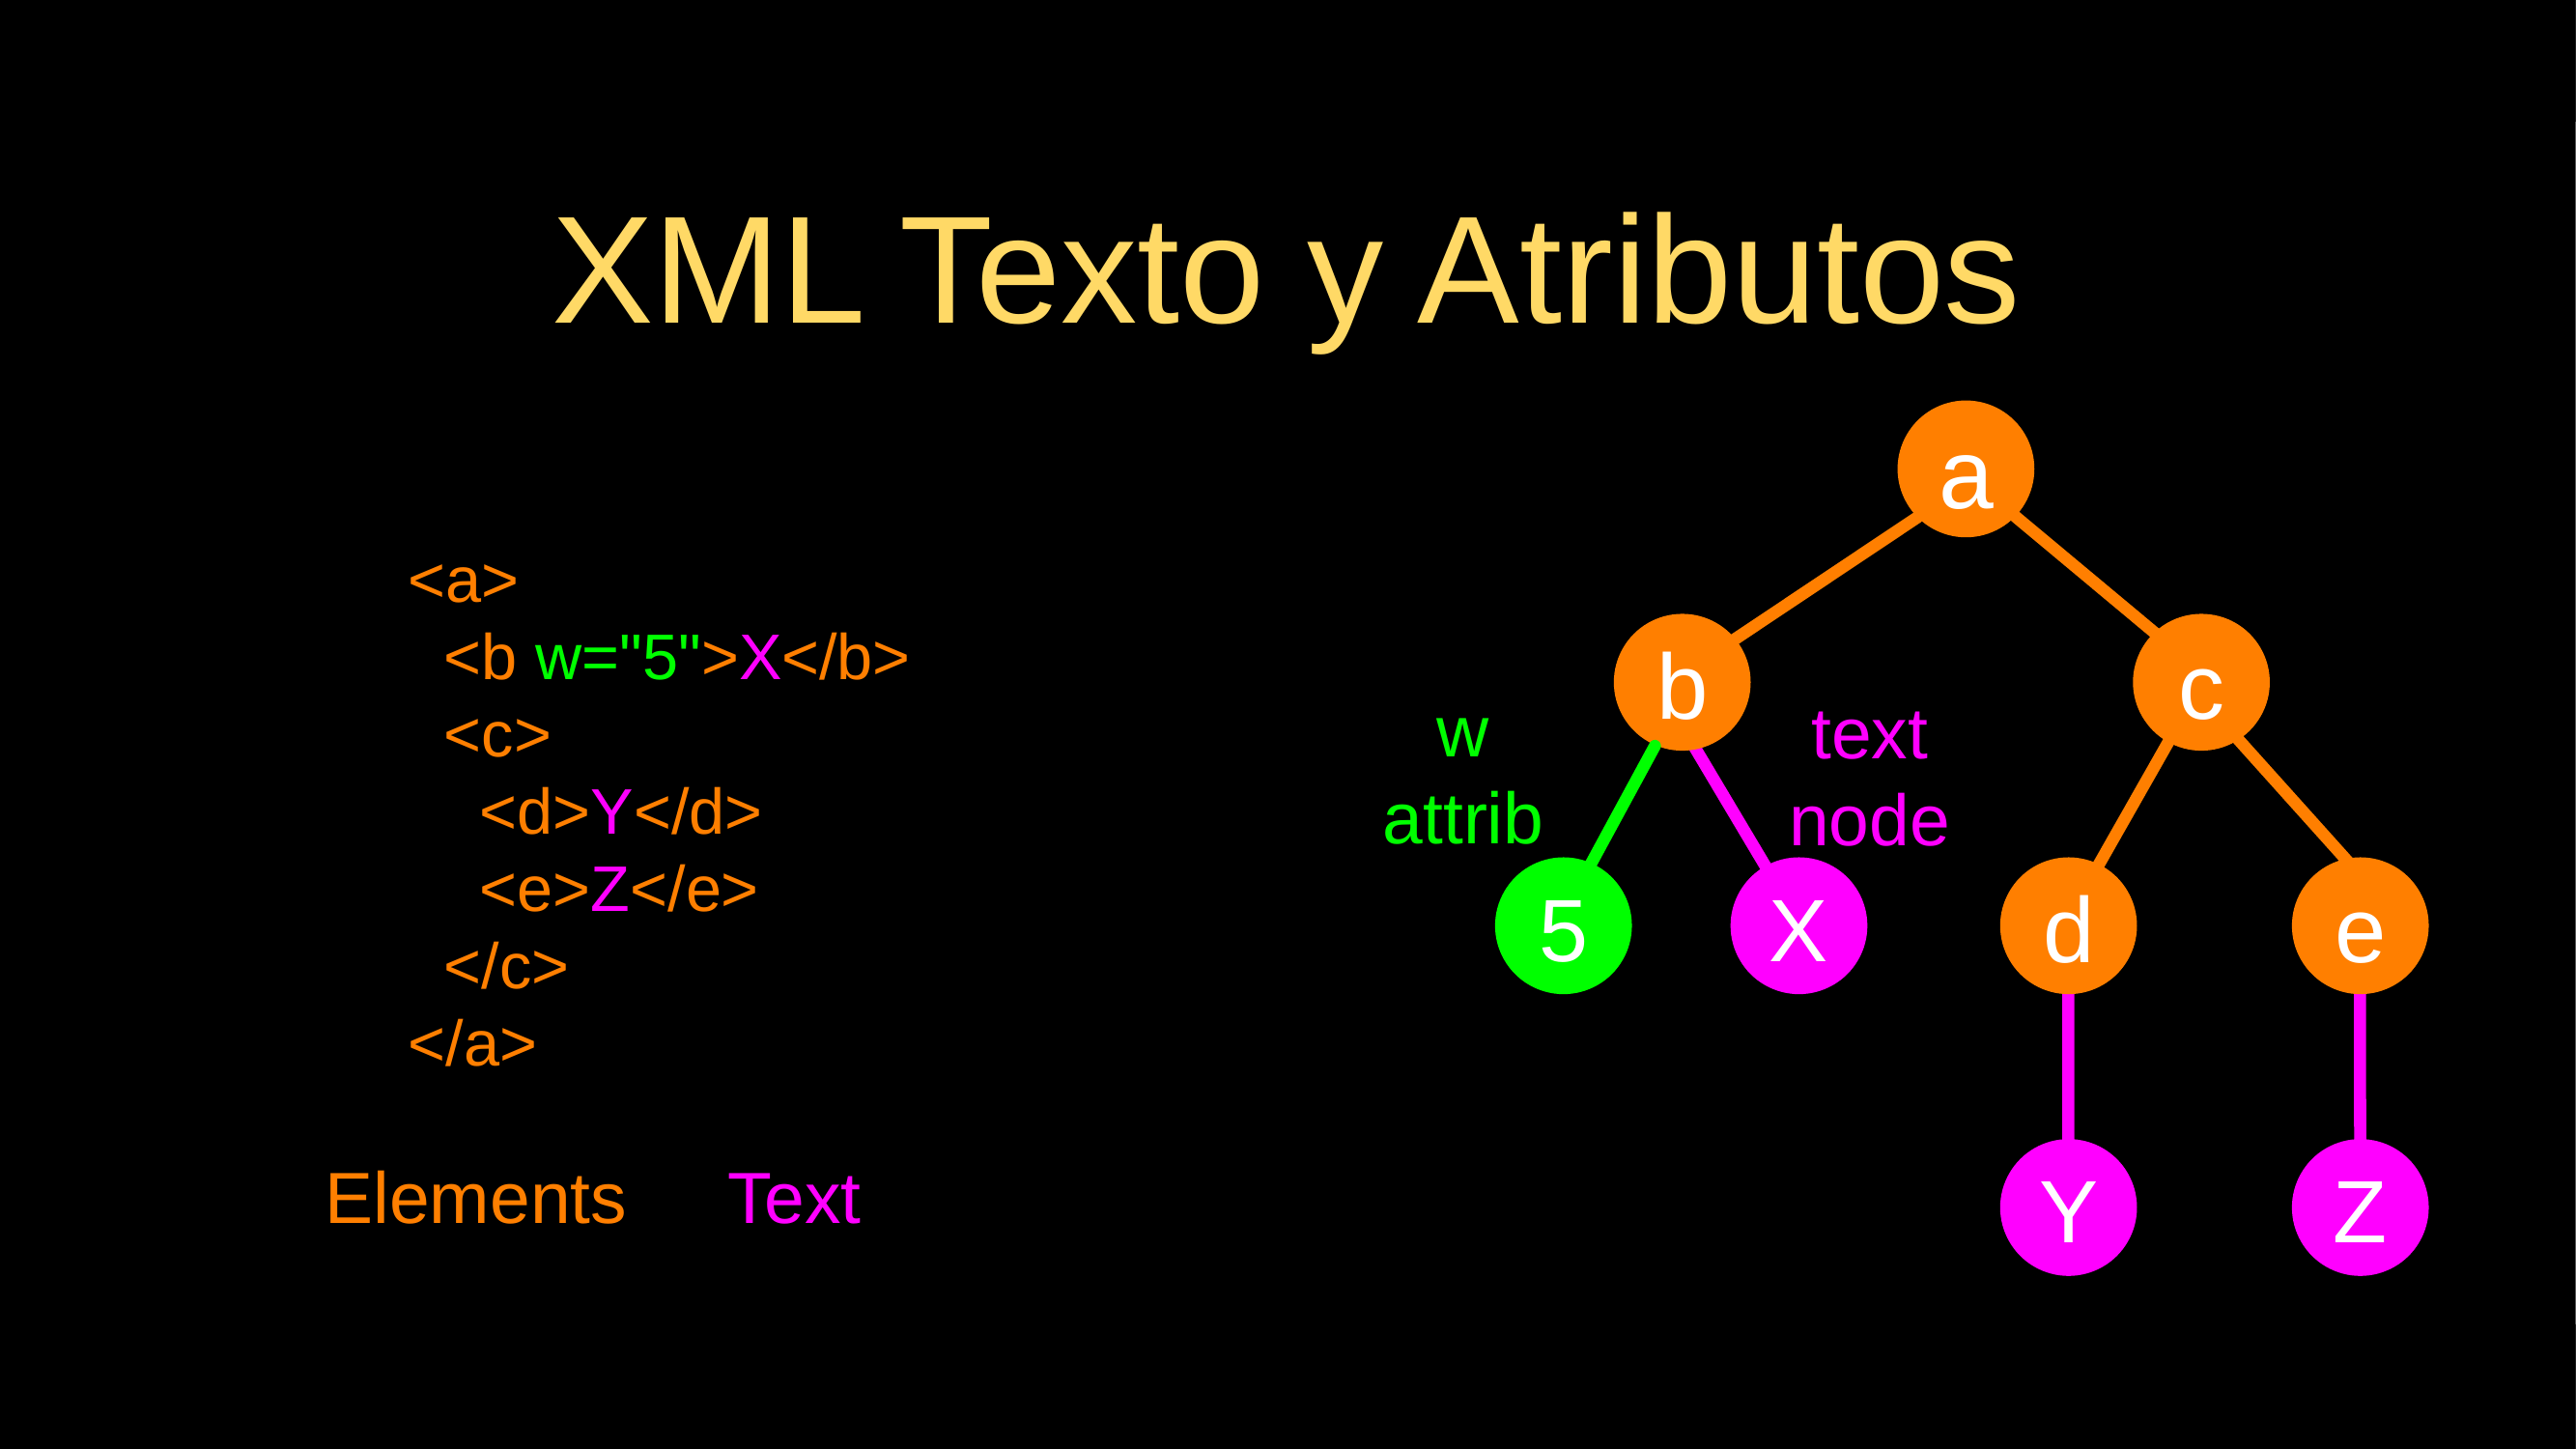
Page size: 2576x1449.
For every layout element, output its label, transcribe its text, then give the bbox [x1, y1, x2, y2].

text_box 5 [1494, 857, 1632, 995]
text_box Z [2291, 1139, 2429, 1276]
text_box <a> <b w="5">X</b> <c> <d>Y</d> <e>Z</e> </c> </a> [408, 500, 991, 1116]
text_box e [2291, 857, 2429, 995]
text_box b [1613, 613, 1751, 752]
text_box d [1999, 857, 2137, 995]
text_box c [2133, 613, 2270, 752]
text_box w attrib [1373, 681, 1553, 863]
text_box text node [1786, 682, 1953, 864]
text_box Text [722, 1145, 868, 1244]
text_box X [1730, 858, 1868, 995]
text_box a [1897, 400, 2035, 538]
text_box Elements [307, 1145, 645, 1244]
title XML Texto y Atributos [183, 121, 2391, 403]
text_box Y [1999, 1139, 2137, 1276]
